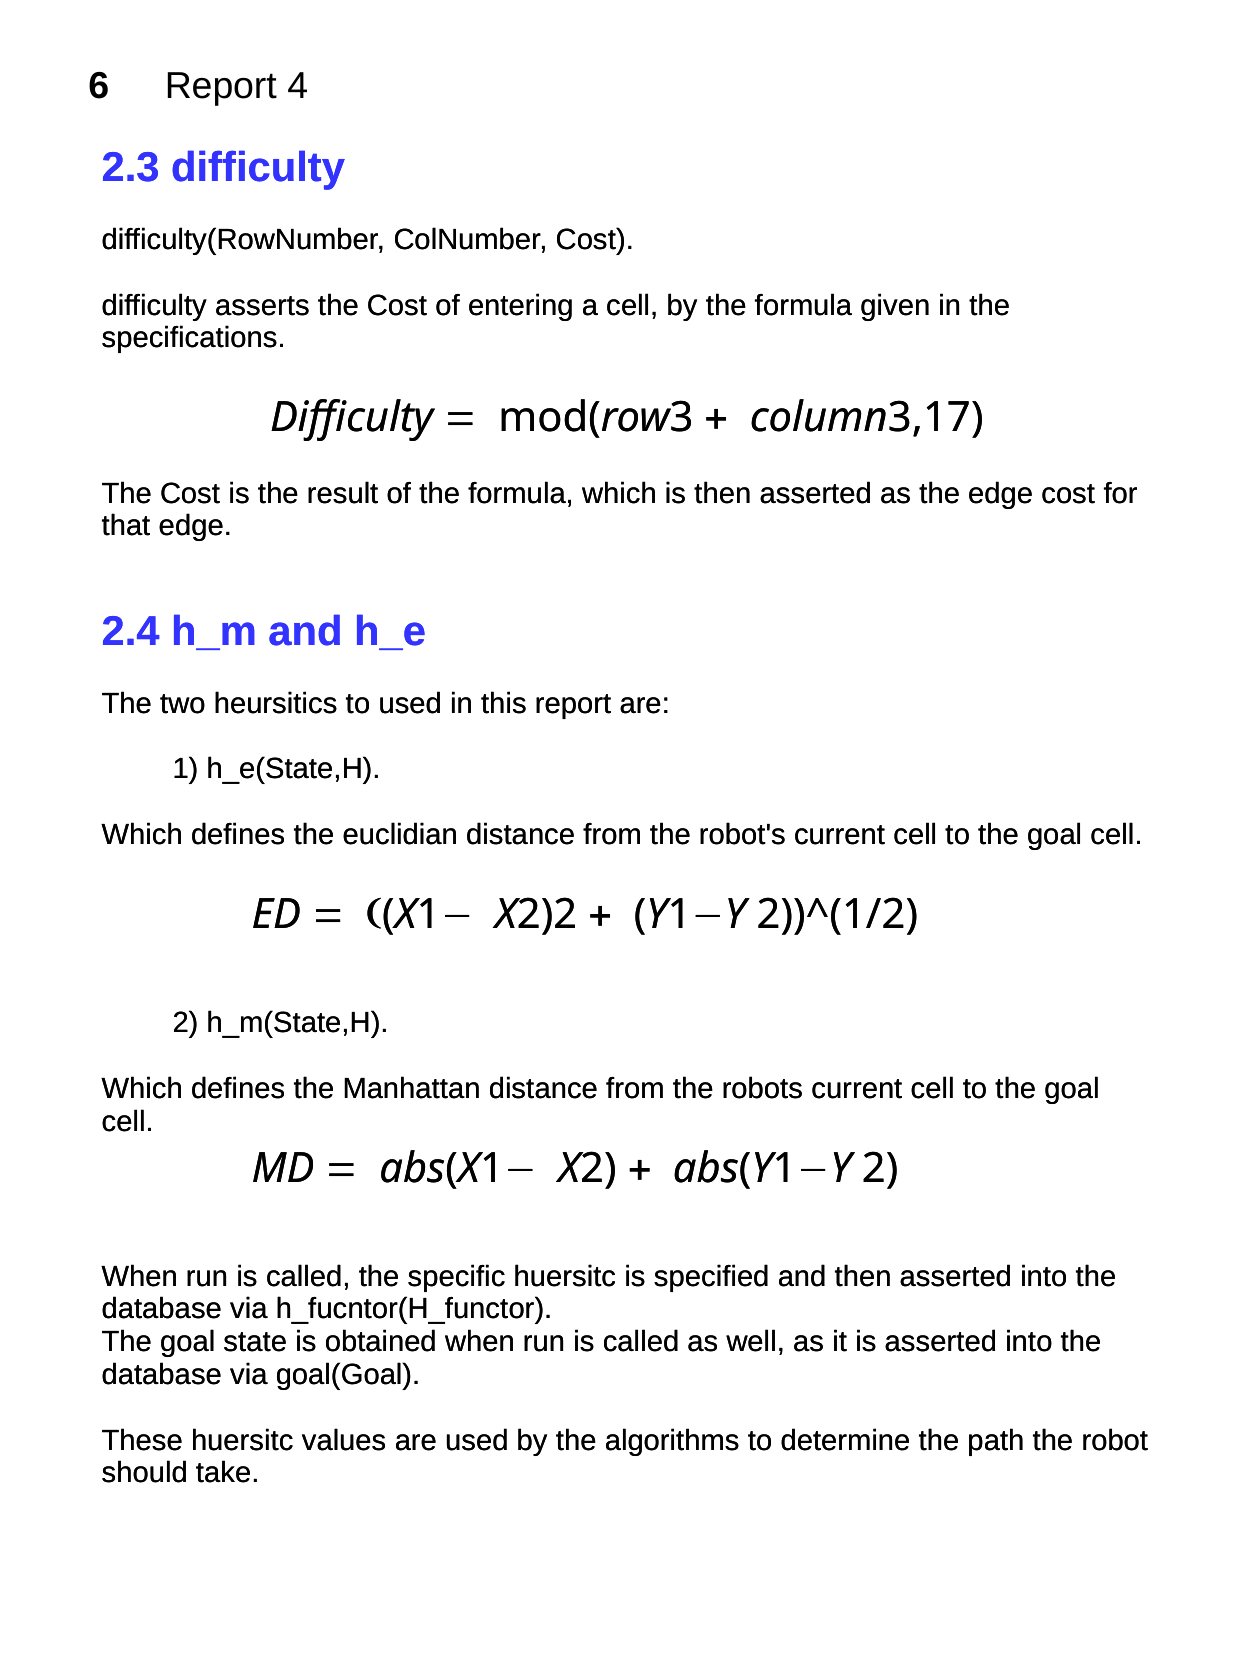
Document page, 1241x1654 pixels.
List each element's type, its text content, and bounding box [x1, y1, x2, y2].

text_box 6 Report 4 [0, 15, 421, 114]
text_box 2.3 difficulty difficulty(RowNumber, ColNumber, Cost). difficulty asserts the Cost of entering a cell, by the formula given in the specifications. Difficulty = mod(row3 + column3,17) The Cost is the result of the formula, which is then asserted as the edge cost for that edge. 2.4 h_m and h_e The two heursitics to used in this report are: 1) h_e(State,H). Which defines the euclidian distance from the robot's current cell to the goal cell. ED = ((X1− X2)2 + (Y1−Y 2))^(1/2) 2) h_m(State,H). Which defines the Manhattan distance from the robots current cell to the goal cell. MD = abs(X1− X2) + abs(Y1−Y 2) When run is called, the specific huersitc is specified and then asserted into the database via h_fucntor(H_functor). The goal state is obtained when run is called as well, as it is asserted into the database via goal(Goal). These huersitc values are used by the algorithms to determine the path the robot should take. [86, 136, 1167, 1654]
